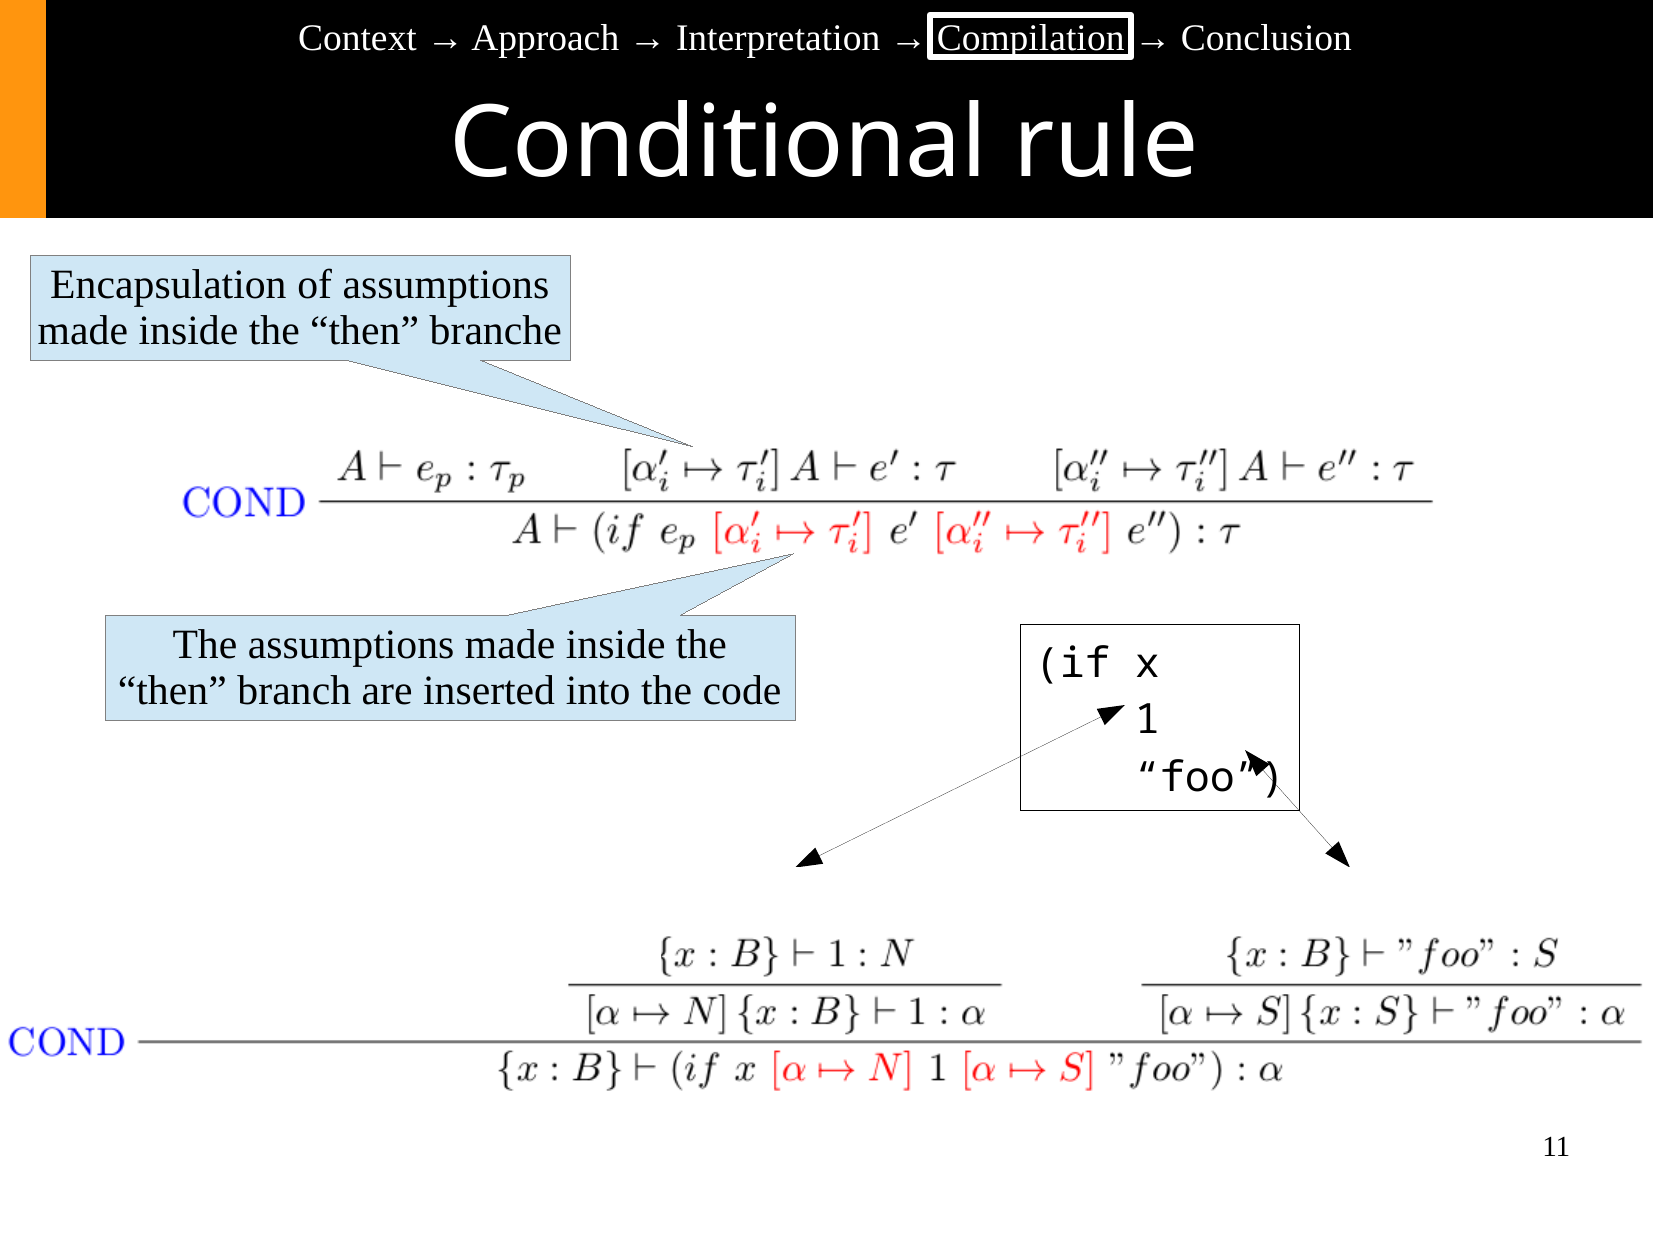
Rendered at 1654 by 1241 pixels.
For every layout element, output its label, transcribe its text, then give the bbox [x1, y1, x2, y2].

picture [155, 430, 1456, 571]
text_box [1050, 867, 1606, 960]
picture [0, 867, 1653, 1126]
title Conditional rule [80, 57, 1569, 218]
text_box Encapsulation of assumptions made inside the “then” branche [30, 255, 693, 447]
text_box The assumptions made inside the “then” branch are inserted into the code [105, 553, 796, 721]
text_box [60, 930, 451, 1036]
text_box [465, 867, 961, 963]
text_box (if x 1 “foo”) [1020, 624, 1300, 766]
